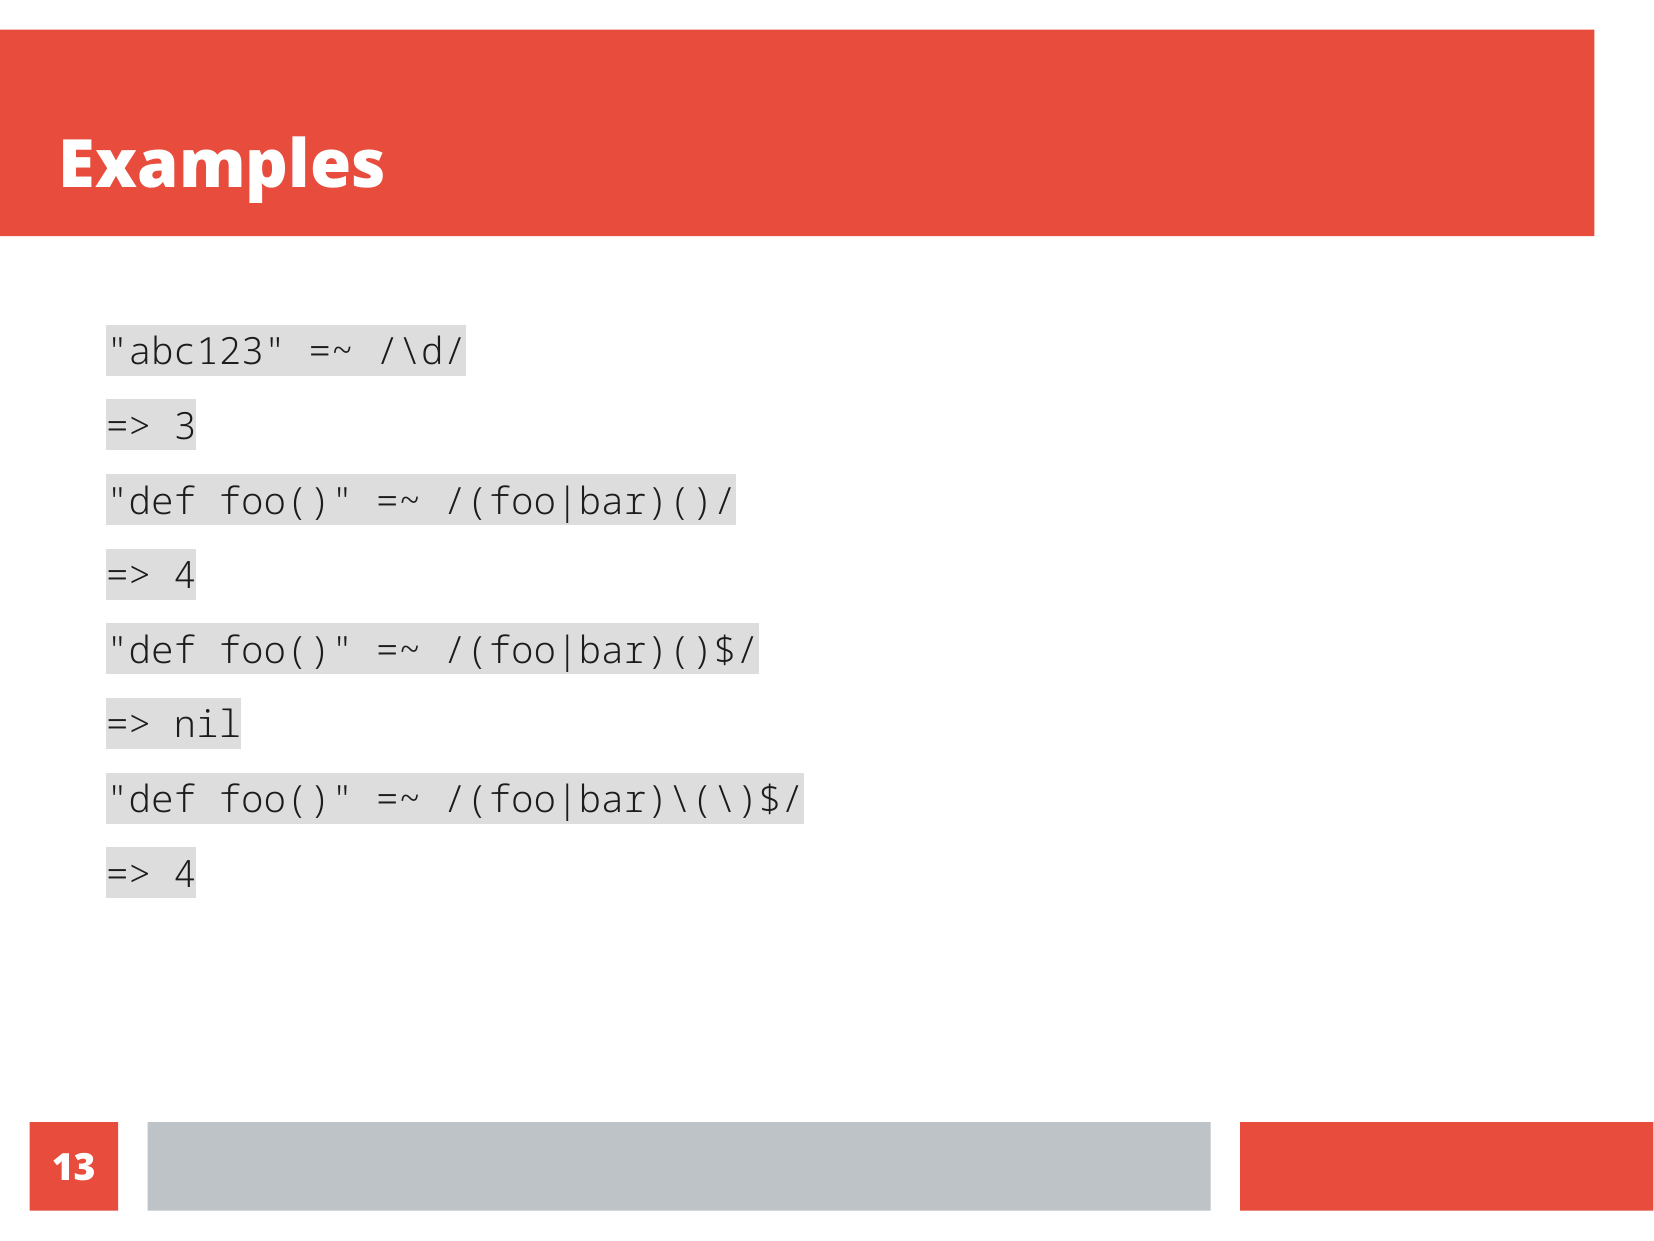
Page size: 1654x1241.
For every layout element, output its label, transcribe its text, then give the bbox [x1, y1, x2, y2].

title Examples [59, 59, 1595, 207]
list "abc123" =~ /\d/ => 3 "def foo()" =~ /(foo|bar)()/ => 4 "def foo()" =~ /(foo|bar)()$/ => nil "def foo()" =~ /(foo|bar)\(\)$/ => 4 [59, 324, 1565, 1093]
